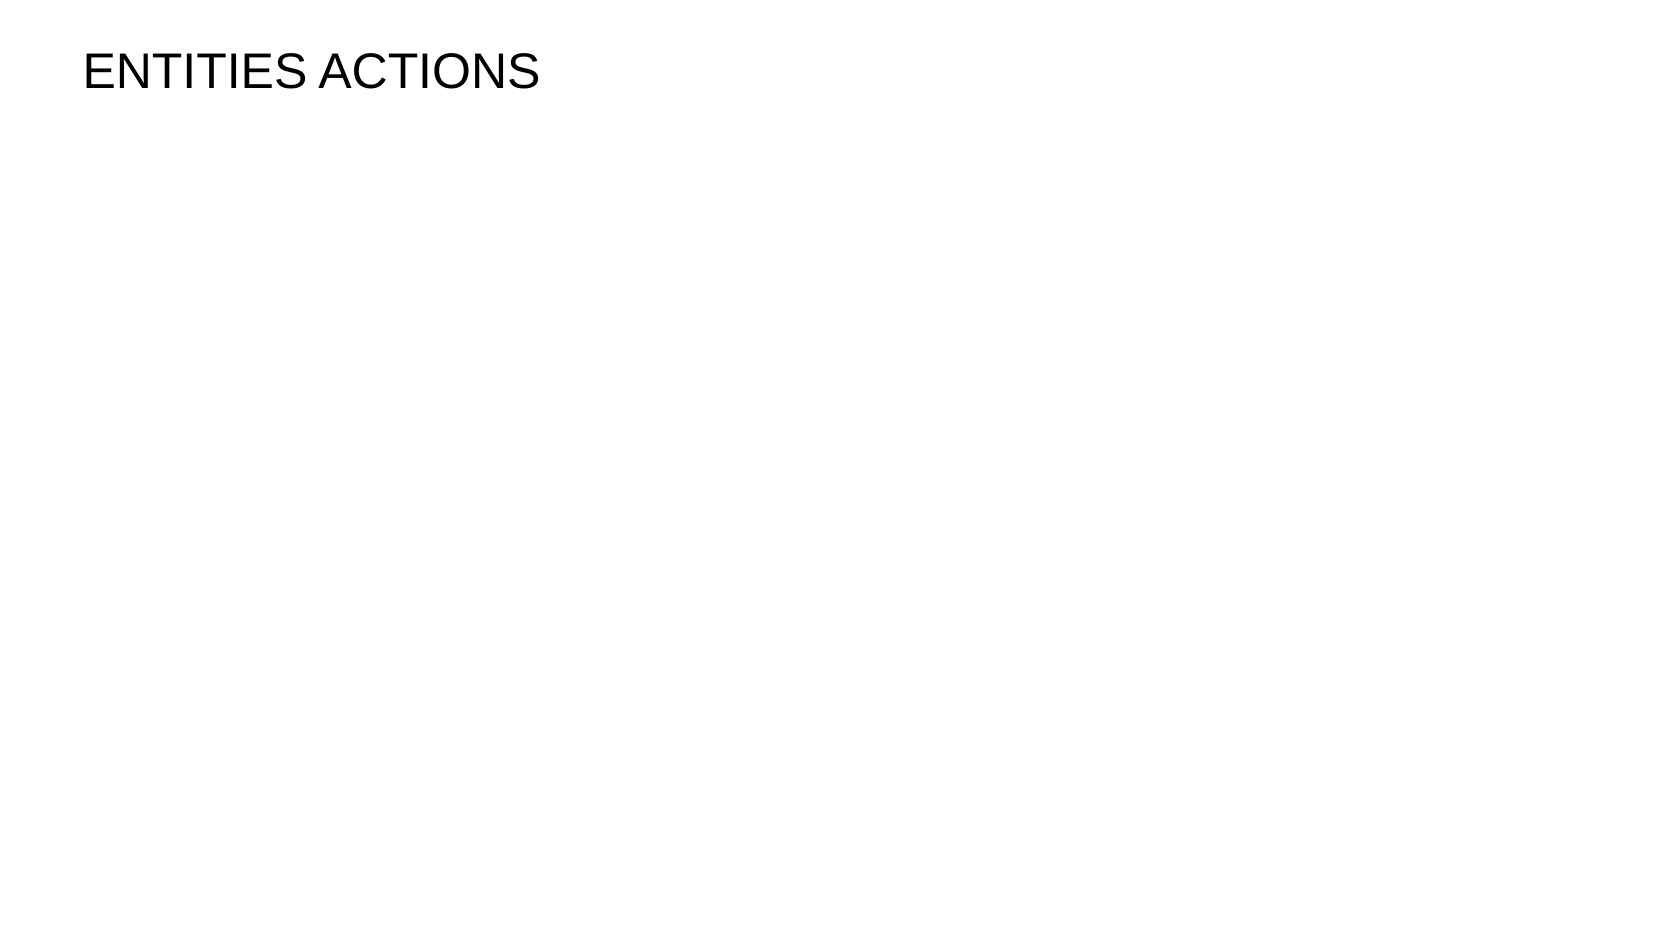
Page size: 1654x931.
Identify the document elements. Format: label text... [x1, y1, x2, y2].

title ENTITIES ACTIONS [82, 37, 1571, 107]
